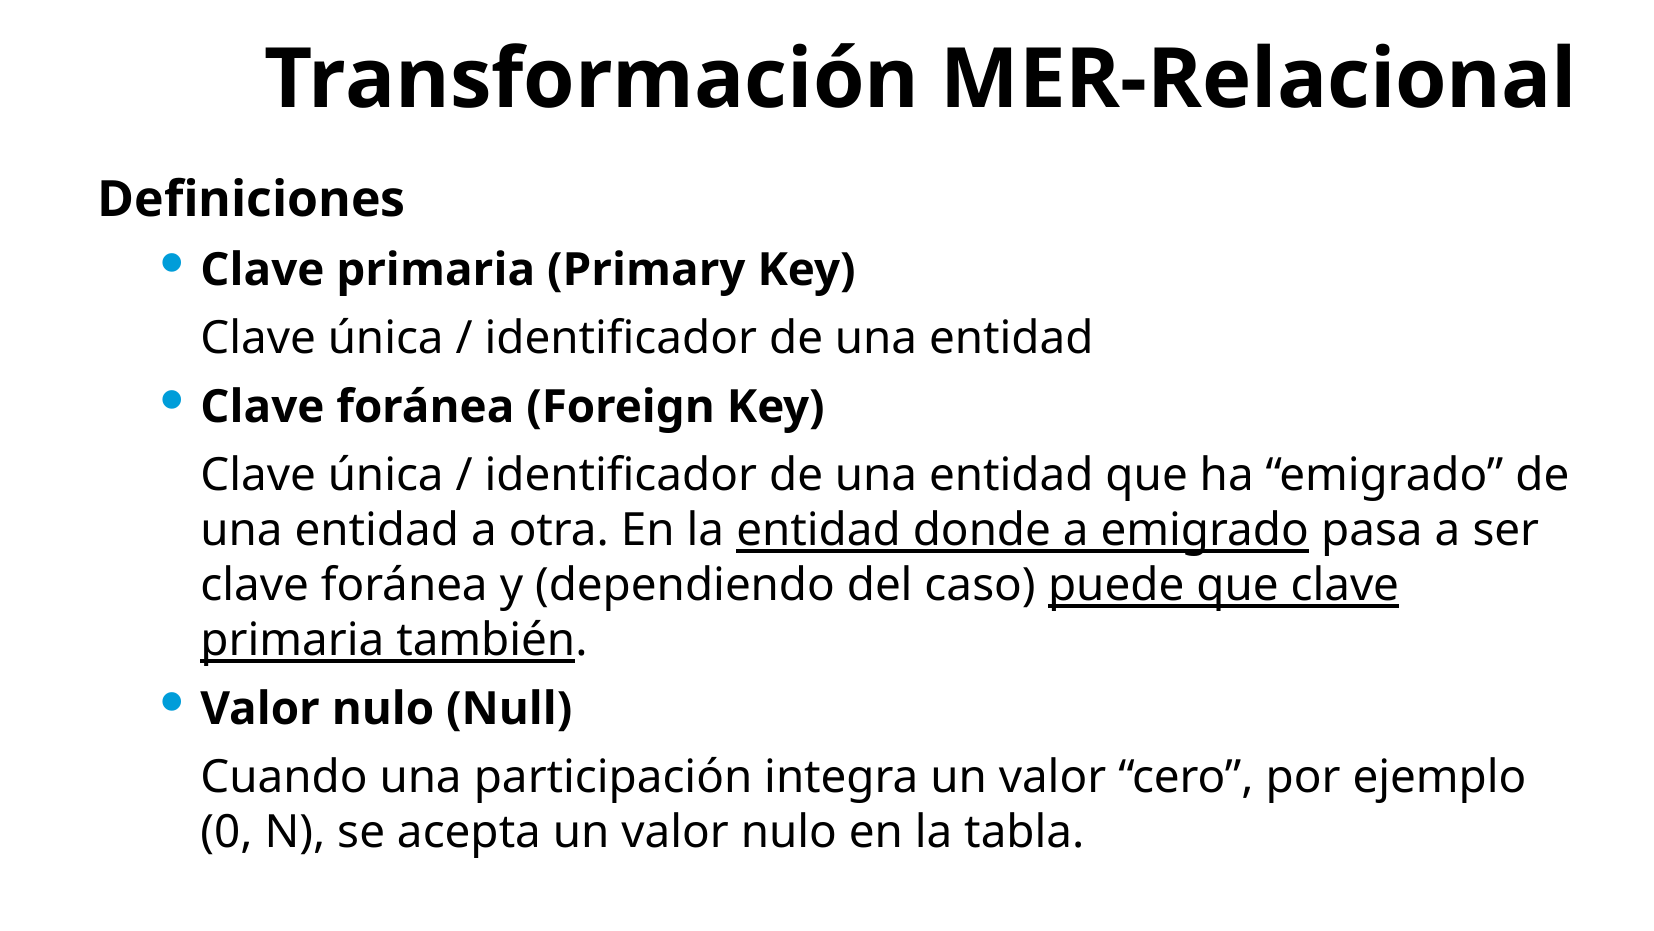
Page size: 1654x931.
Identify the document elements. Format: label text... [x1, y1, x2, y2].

text_box Transformación MER-Relacional Definiciones Clave primaria (Primary Key) Clave única / identificador de una entidad Clave foránea (Foreign Key) Clave única / identificador de una entidad que ha “emigrado” de una entidad a otra. En la entidad donde a emigrado pasa a ser clave foránea y (dependiendo del caso) puede que clave primaria también. Valor nulo (Null) Cuando una participación integra un valor “cero”, por ejemplo (0, N), se acepta un valor nulo en la tabla. [35, 16, 1607, 922]
